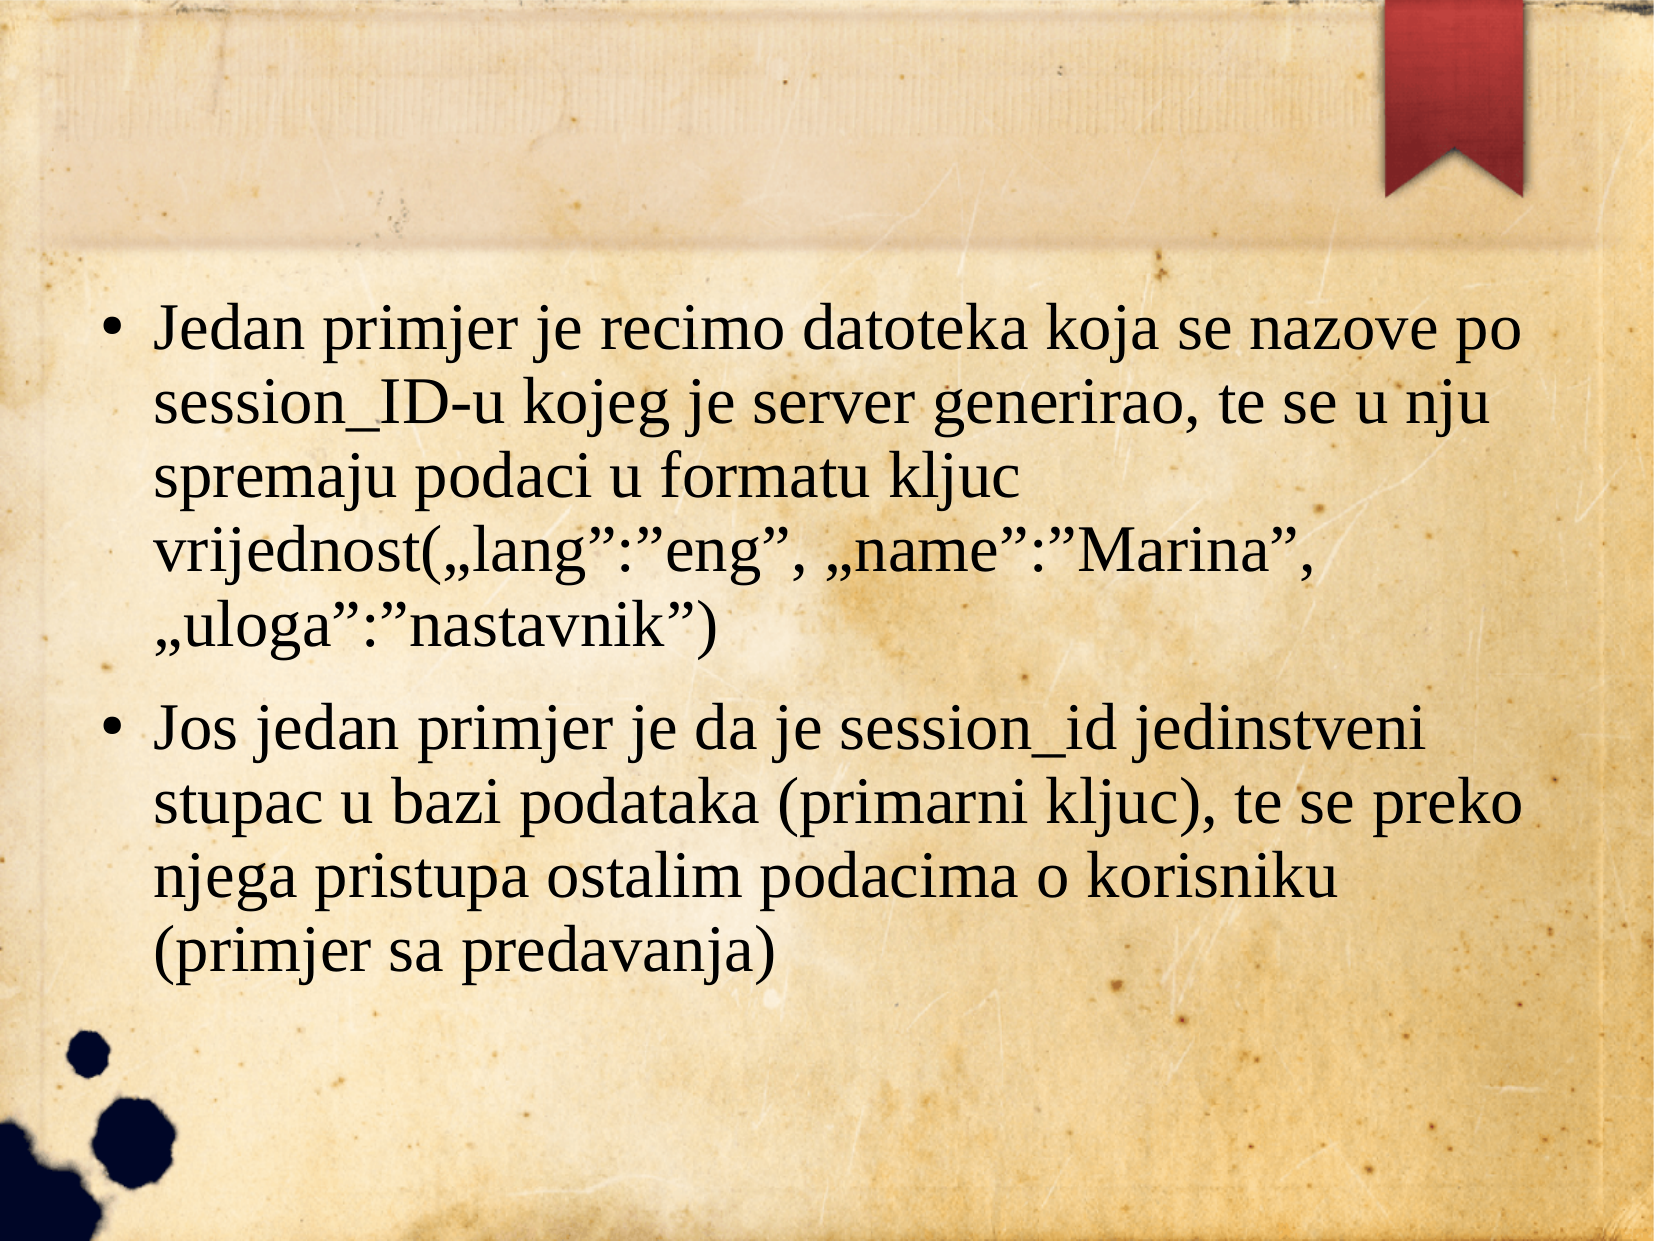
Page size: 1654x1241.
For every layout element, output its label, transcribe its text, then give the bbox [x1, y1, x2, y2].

picture [0, 0, 1654, 1241]
list Jedan primjer je recimo datoteka koja se nazove po session_ID-u kojeg je server generirao, te se u nju spremaju podaci u formatu kljuc vrijednost(„lang”:”eng”, „name”:”Marina”, „uloga”:”nastavnik”) Jos jedan primjer je da je session_id jedinstveni stupac u bazi podataka (primarni kljuc), te se preko njega pristupa ostalim podacima o korisniku (primjer sa predavanja) [82, 290, 1538, 1010]
